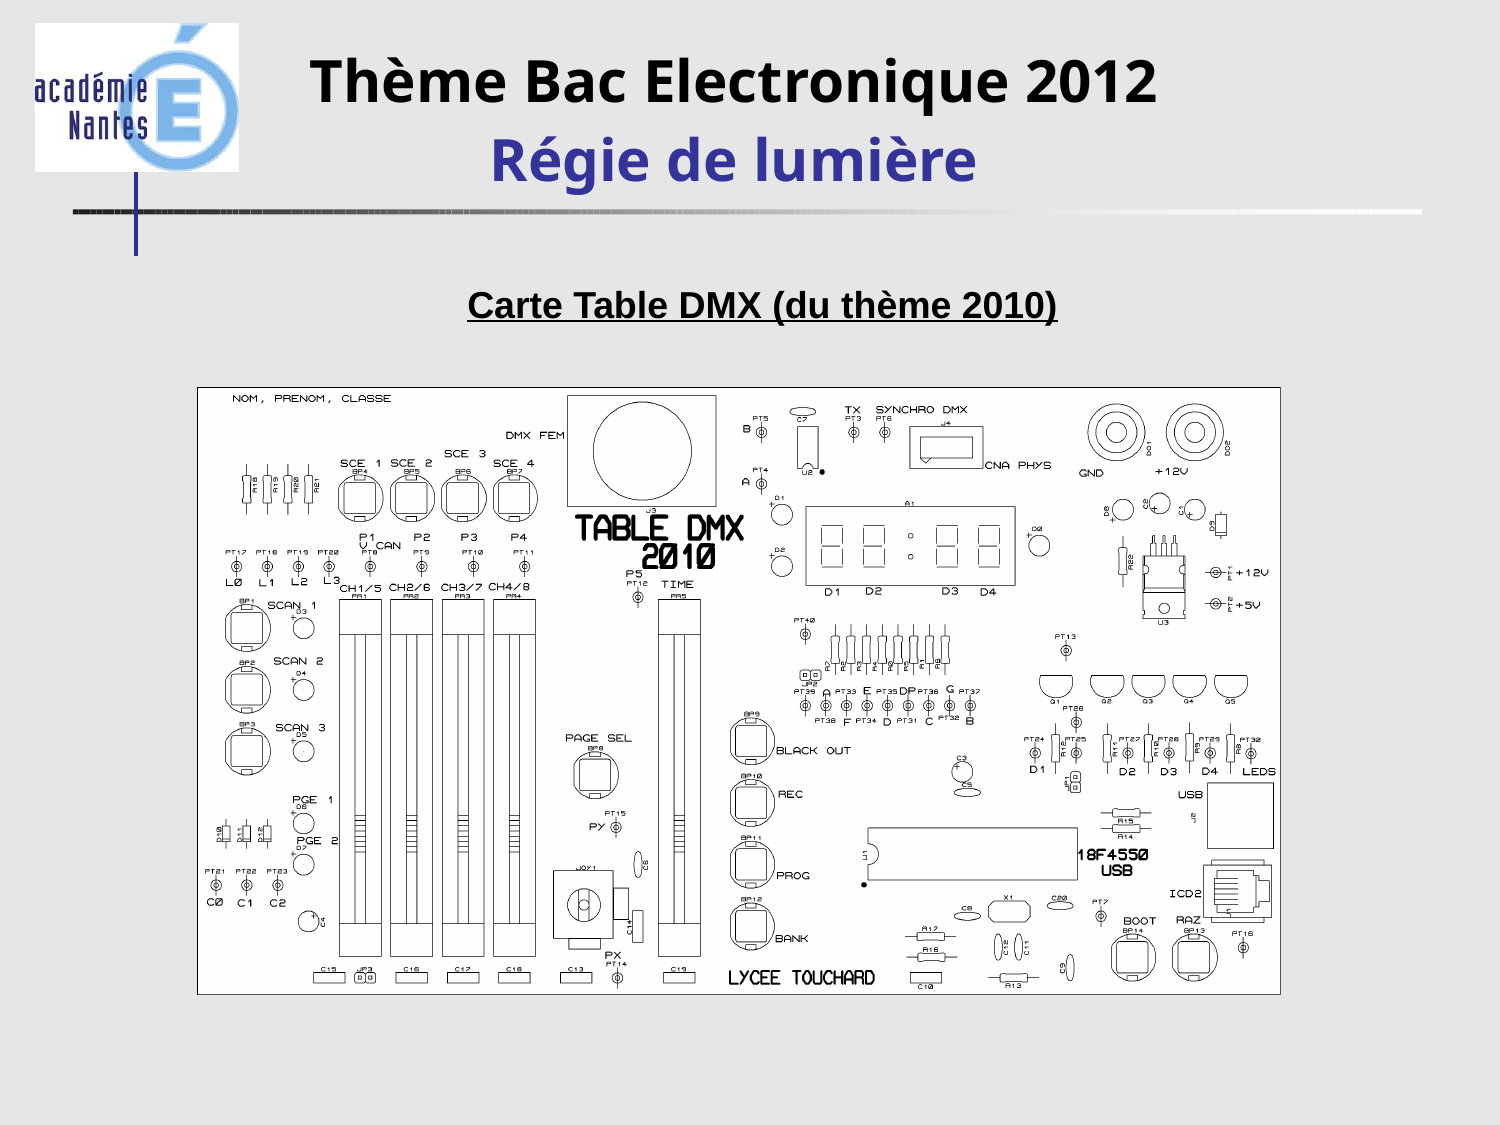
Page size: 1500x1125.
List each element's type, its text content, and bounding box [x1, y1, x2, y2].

picture [35, 23, 239, 172]
text_box Thème Bac Electronique 2012 Régie de lumière [263, 32, 1206, 190]
text_box Carte Table DMX (du thème 2010) [452, 276, 1080, 338]
text_box [138, 209, 1422, 215]
text_box [72, 209, 134, 215]
picture [197, 387, 1281, 995]
